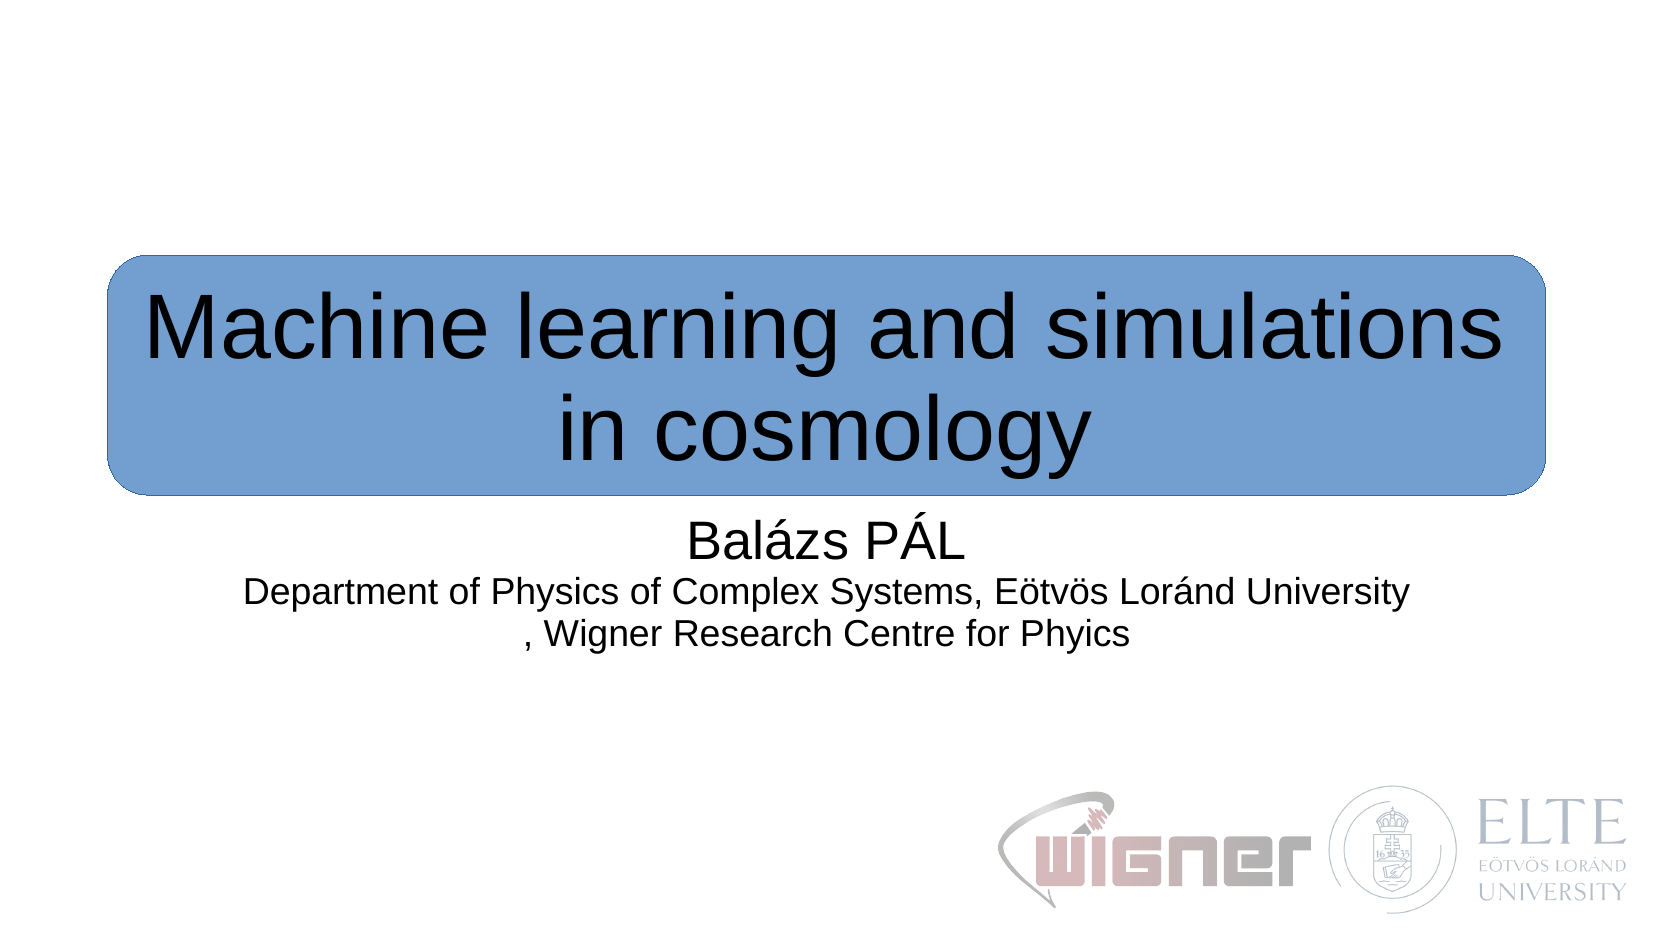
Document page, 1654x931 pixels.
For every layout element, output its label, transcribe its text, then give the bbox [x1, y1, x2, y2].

subtitle Balázs PÁL Department of Physics of Complex Systems, Eötvös Loránd University , Wigner Research Centre for Phyics [82, 450, 1571, 758]
text_box [107, 255, 1546, 450]
picture [1328, 785, 1627, 914]
picture [990, 786, 1321, 914]
title Machine learning and simulations in cosmology [120, 275, 1531, 450]
